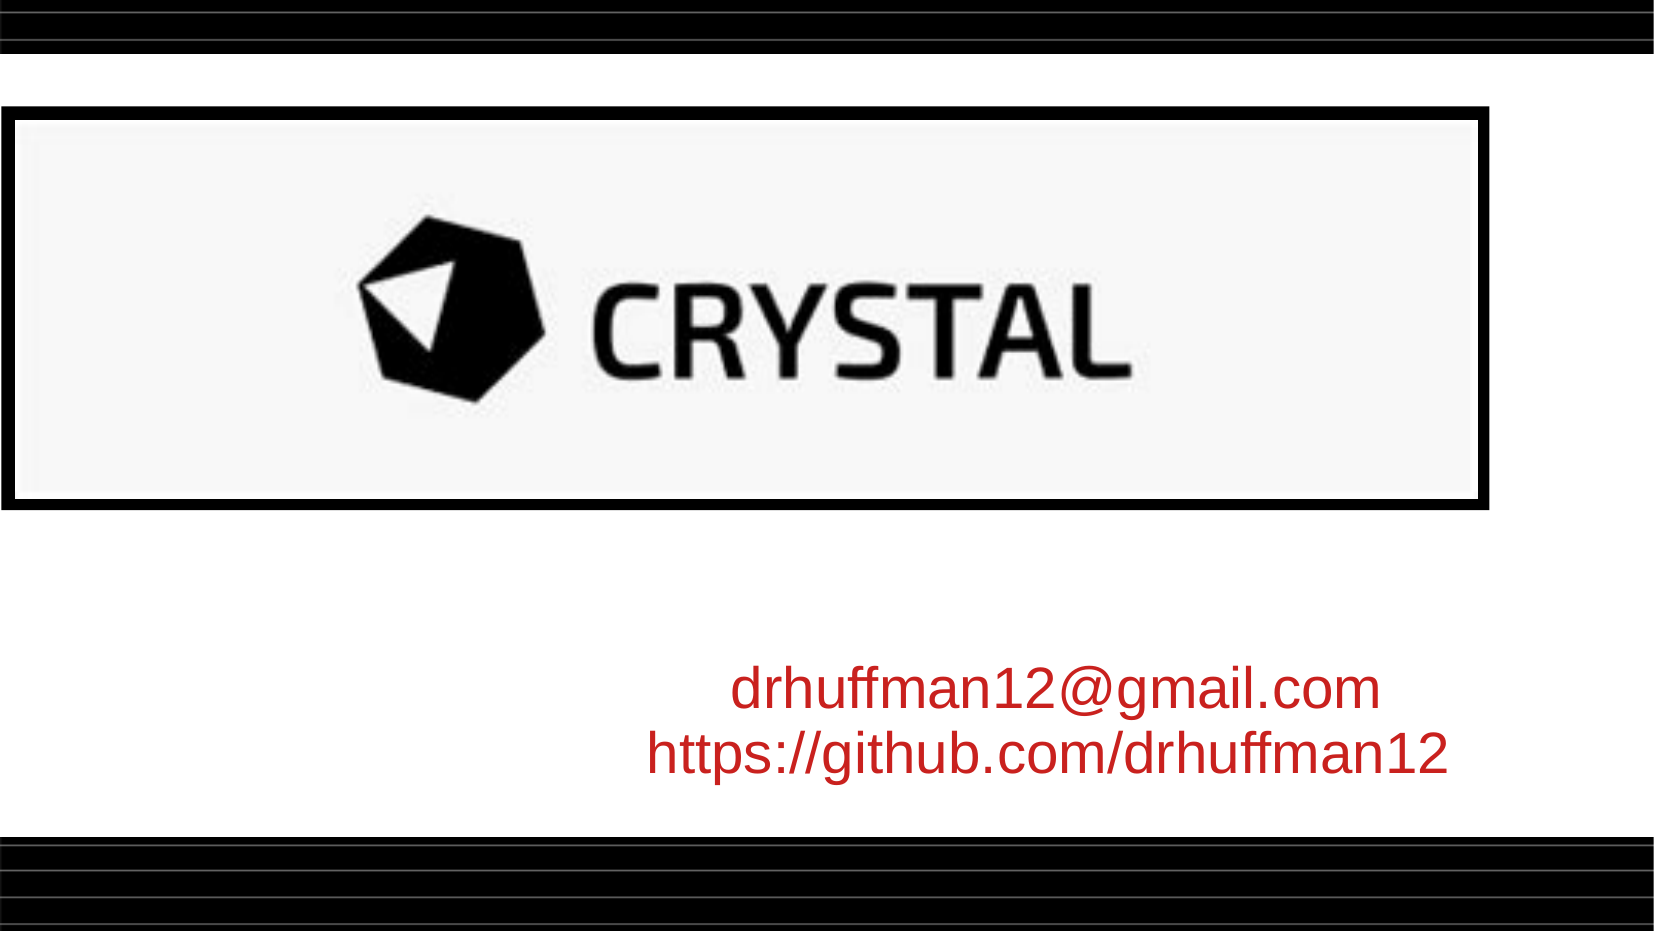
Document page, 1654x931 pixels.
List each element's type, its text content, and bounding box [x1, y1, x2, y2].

picture [0, 837, 1654, 931]
subtitle drhuffman12@gmail.com https://github.com/drhuffman12 [625, 590, 1489, 804]
picture [0, 0, 1654, 54]
picture [15, 120, 1478, 499]
title Crystal [1, 106, 1490, 511]
